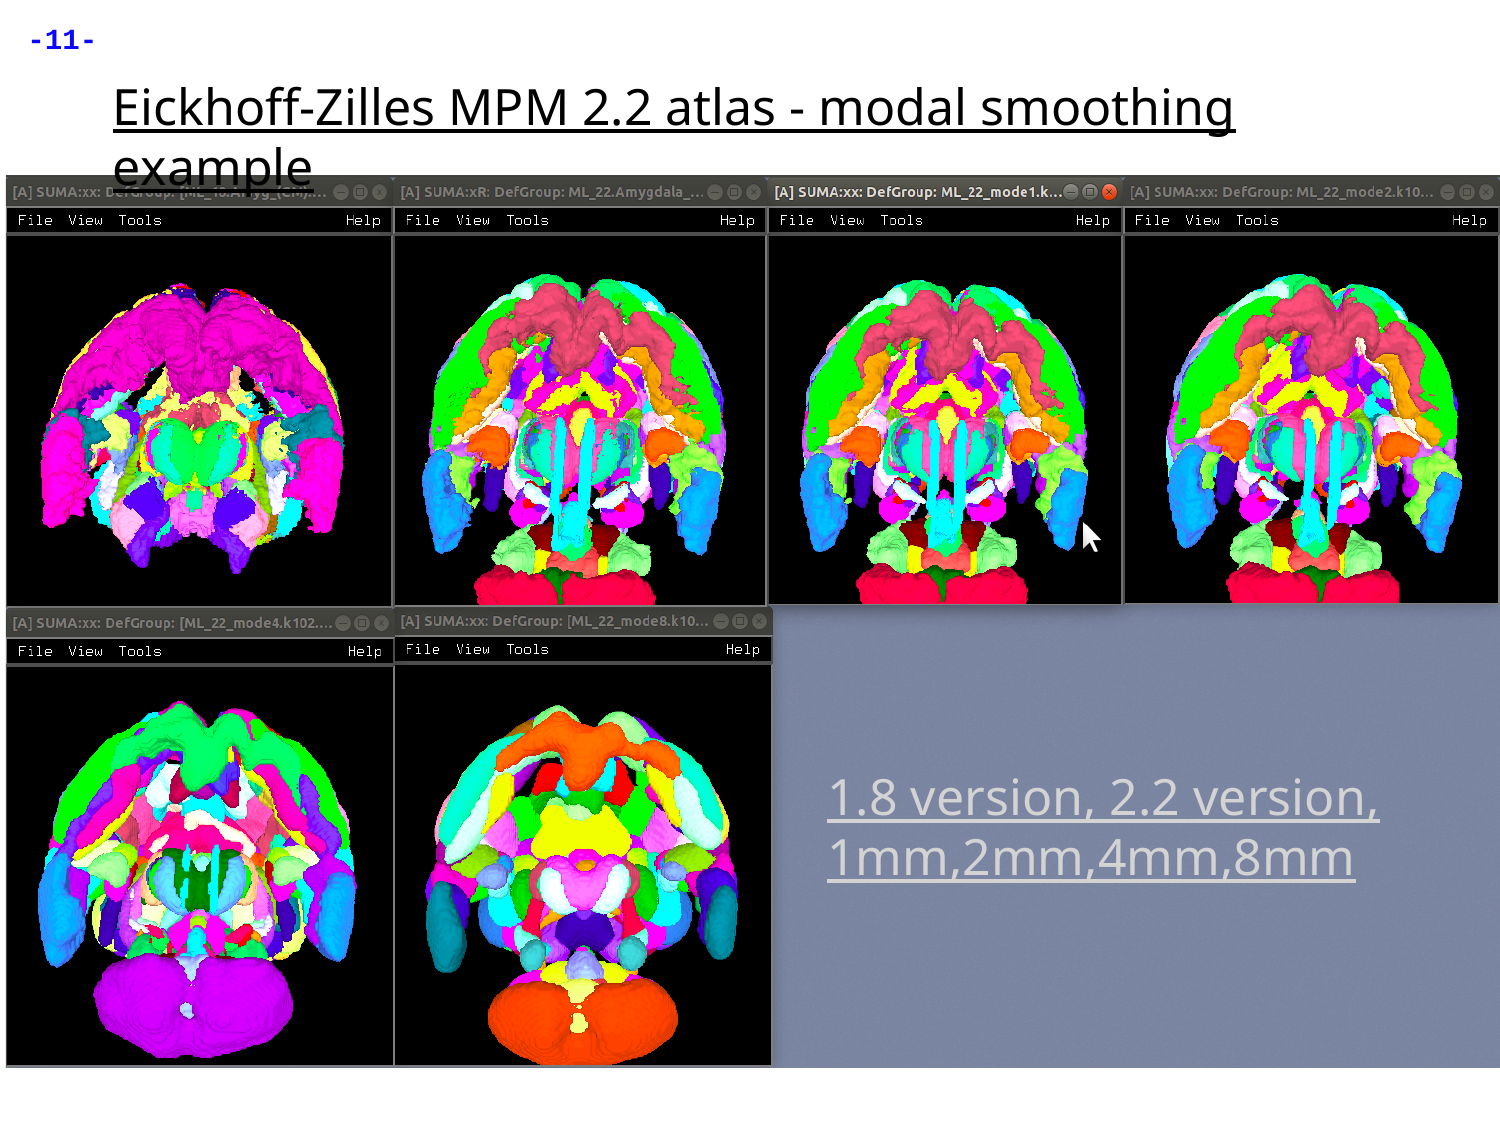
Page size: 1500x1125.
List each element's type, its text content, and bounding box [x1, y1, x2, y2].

text_box Eickhoff-Zilles MPM 2.2 atlas - modal smoothing example [97, 67, 1383, 203]
text_box 1.8 version, 2.2 version, 1mm,2mm,4mm,8mm [812, 758, 1500, 894]
picture [5, 175, 1500, 1068]
